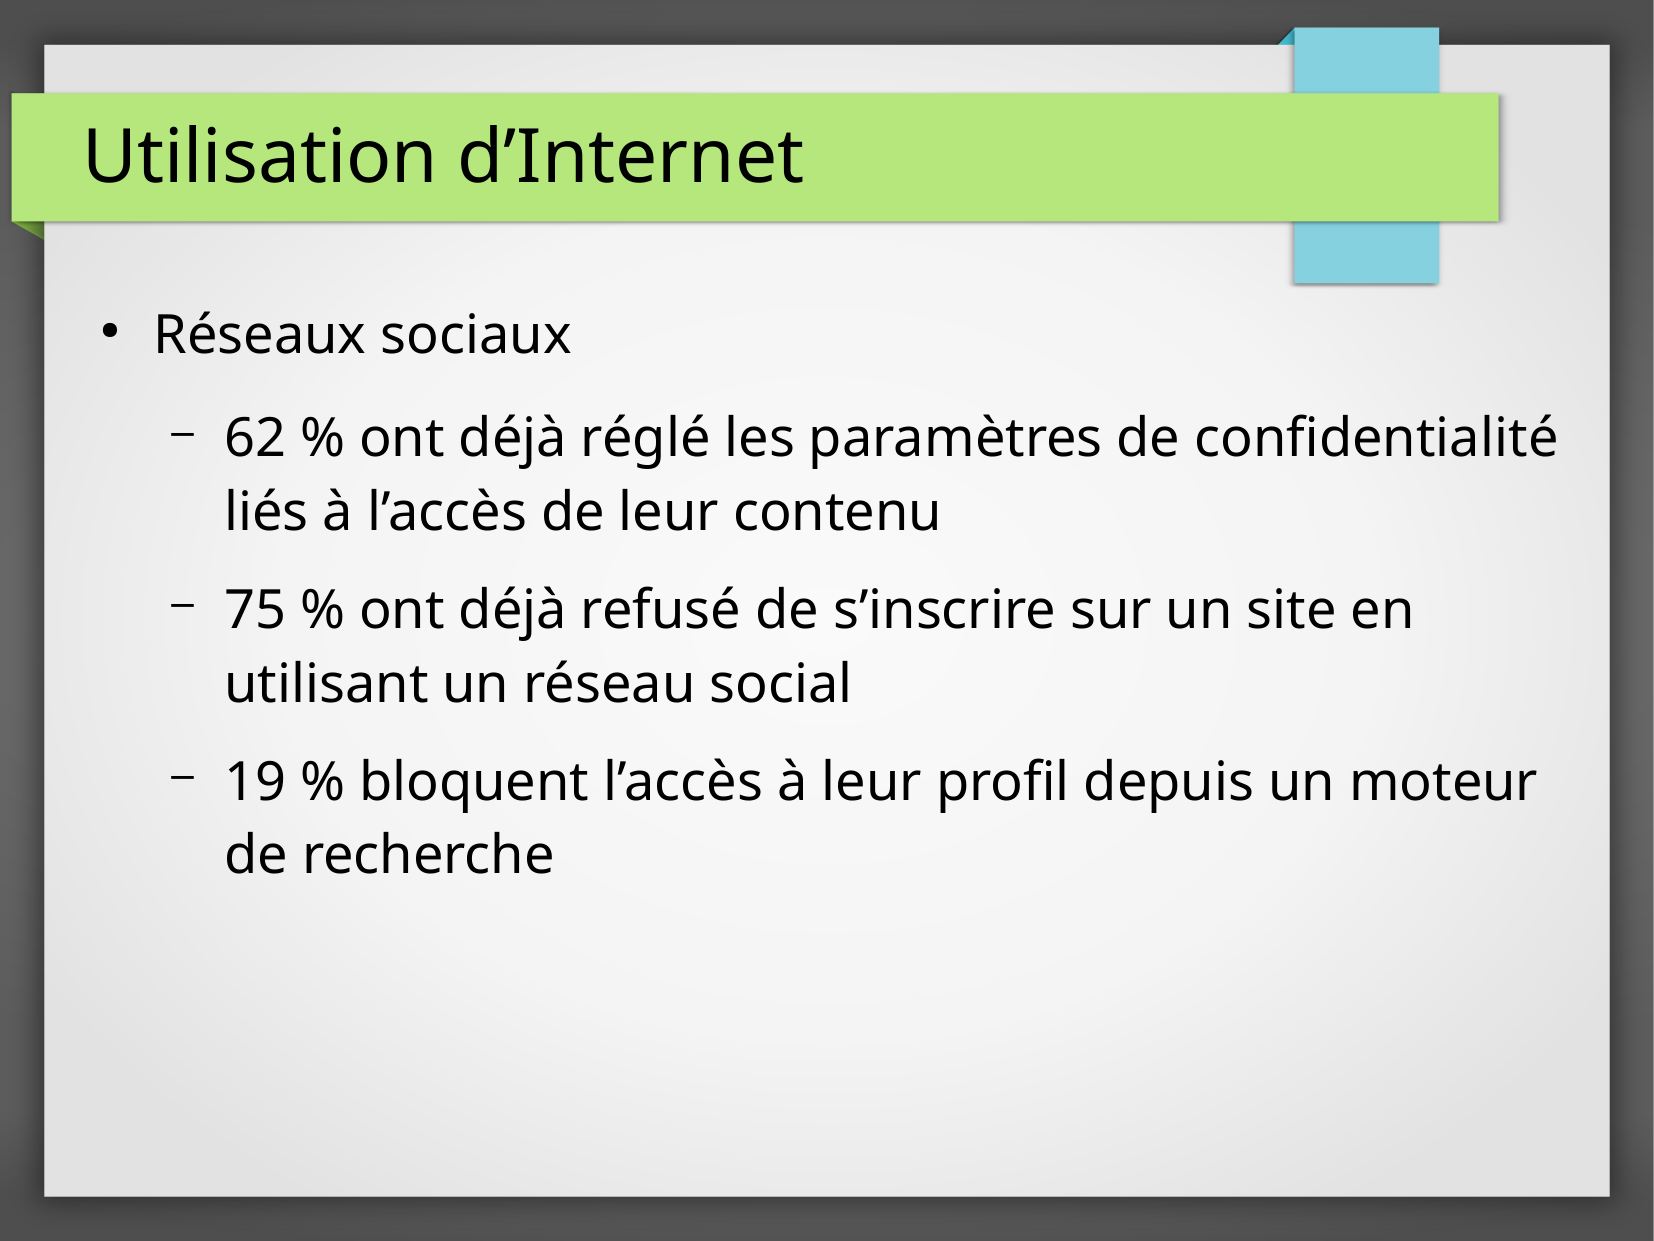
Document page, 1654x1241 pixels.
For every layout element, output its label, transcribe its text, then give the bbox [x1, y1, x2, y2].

picture [0, 0, 1654, 1241]
title Utilisation d’Internet [82, 94, 1264, 213]
list Réseaux sociaux 62 % ont déjà réglé les paramètres de confidentialité liés à l’accès de leur contenu 75 % ont déjà refusé de s’inscrire sur un site en utilisant un réseau social 19 % bloquent l’accès à leur profil depuis un moteur de recherche [82, 295, 1571, 1015]
